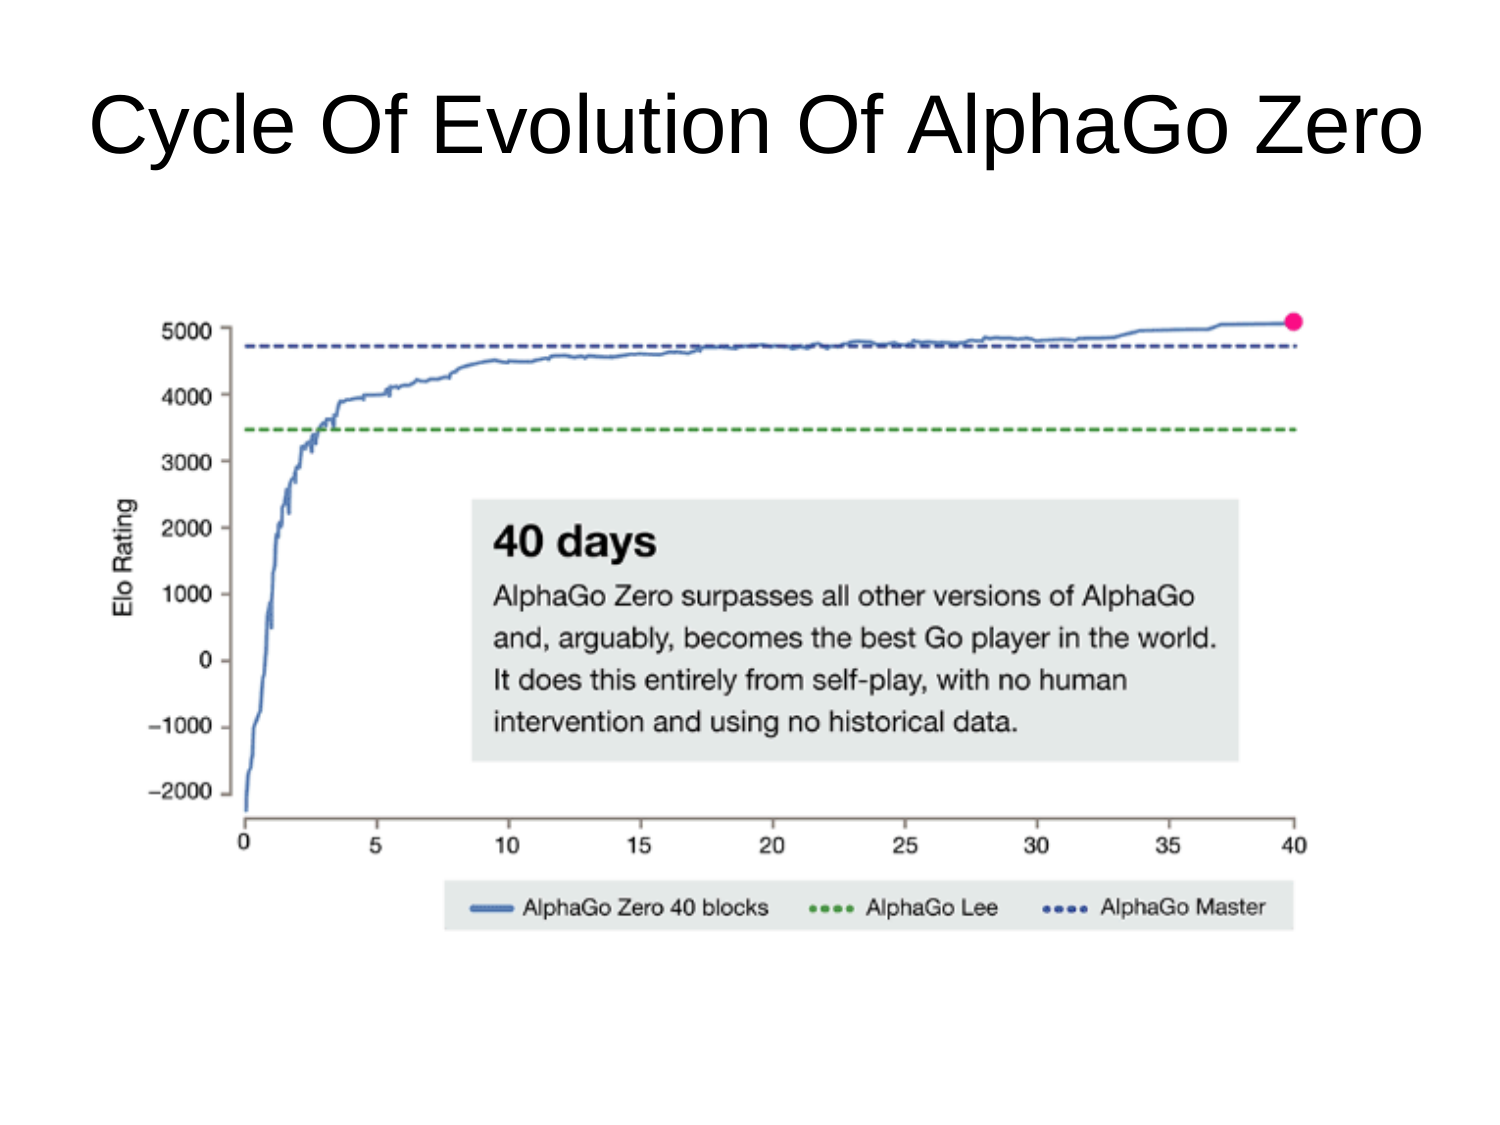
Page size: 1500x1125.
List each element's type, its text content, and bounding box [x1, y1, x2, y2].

text_box Cycle Of Evolution Of AlphaGo Zero [73, 62, 1441, 178]
picture [59, 200, 1384, 975]
